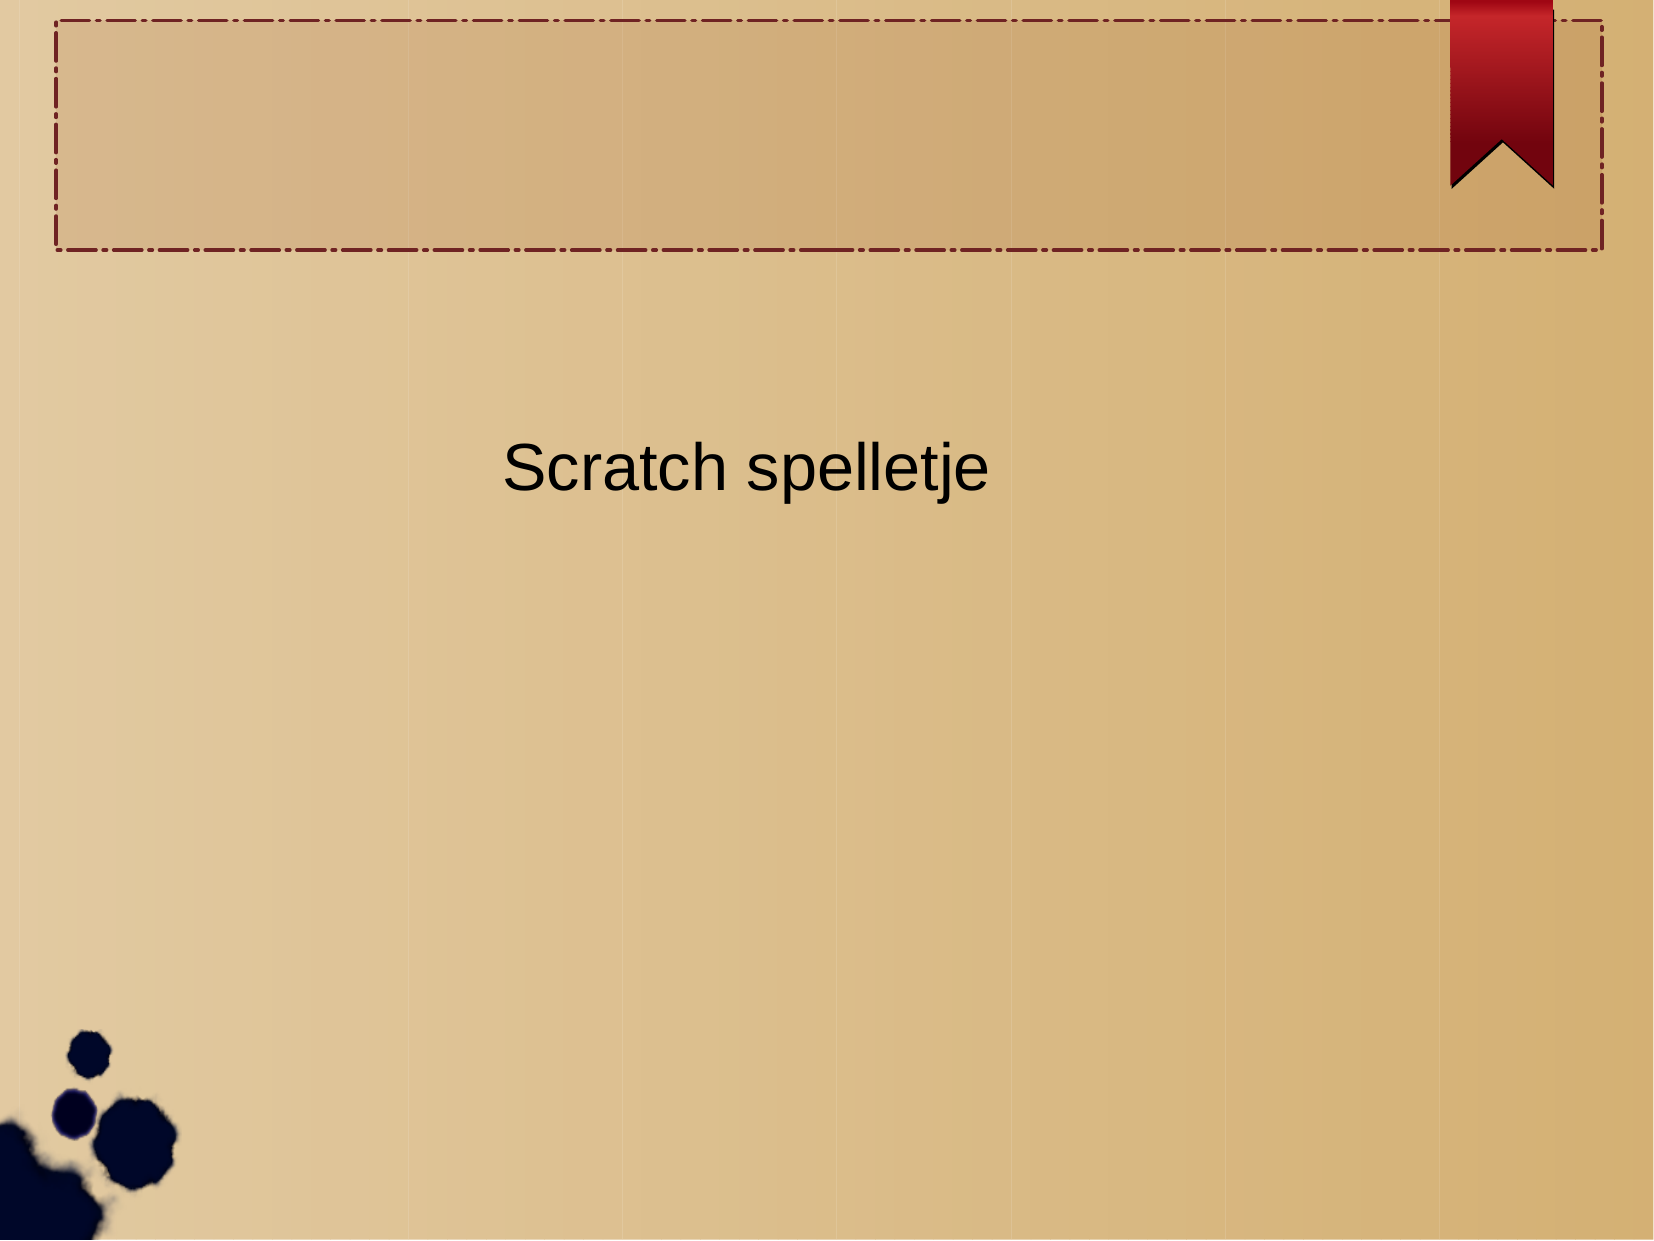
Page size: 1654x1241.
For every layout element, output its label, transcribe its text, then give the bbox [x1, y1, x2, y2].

subtitle Scratch spelletje [82, 47, 1412, 888]
